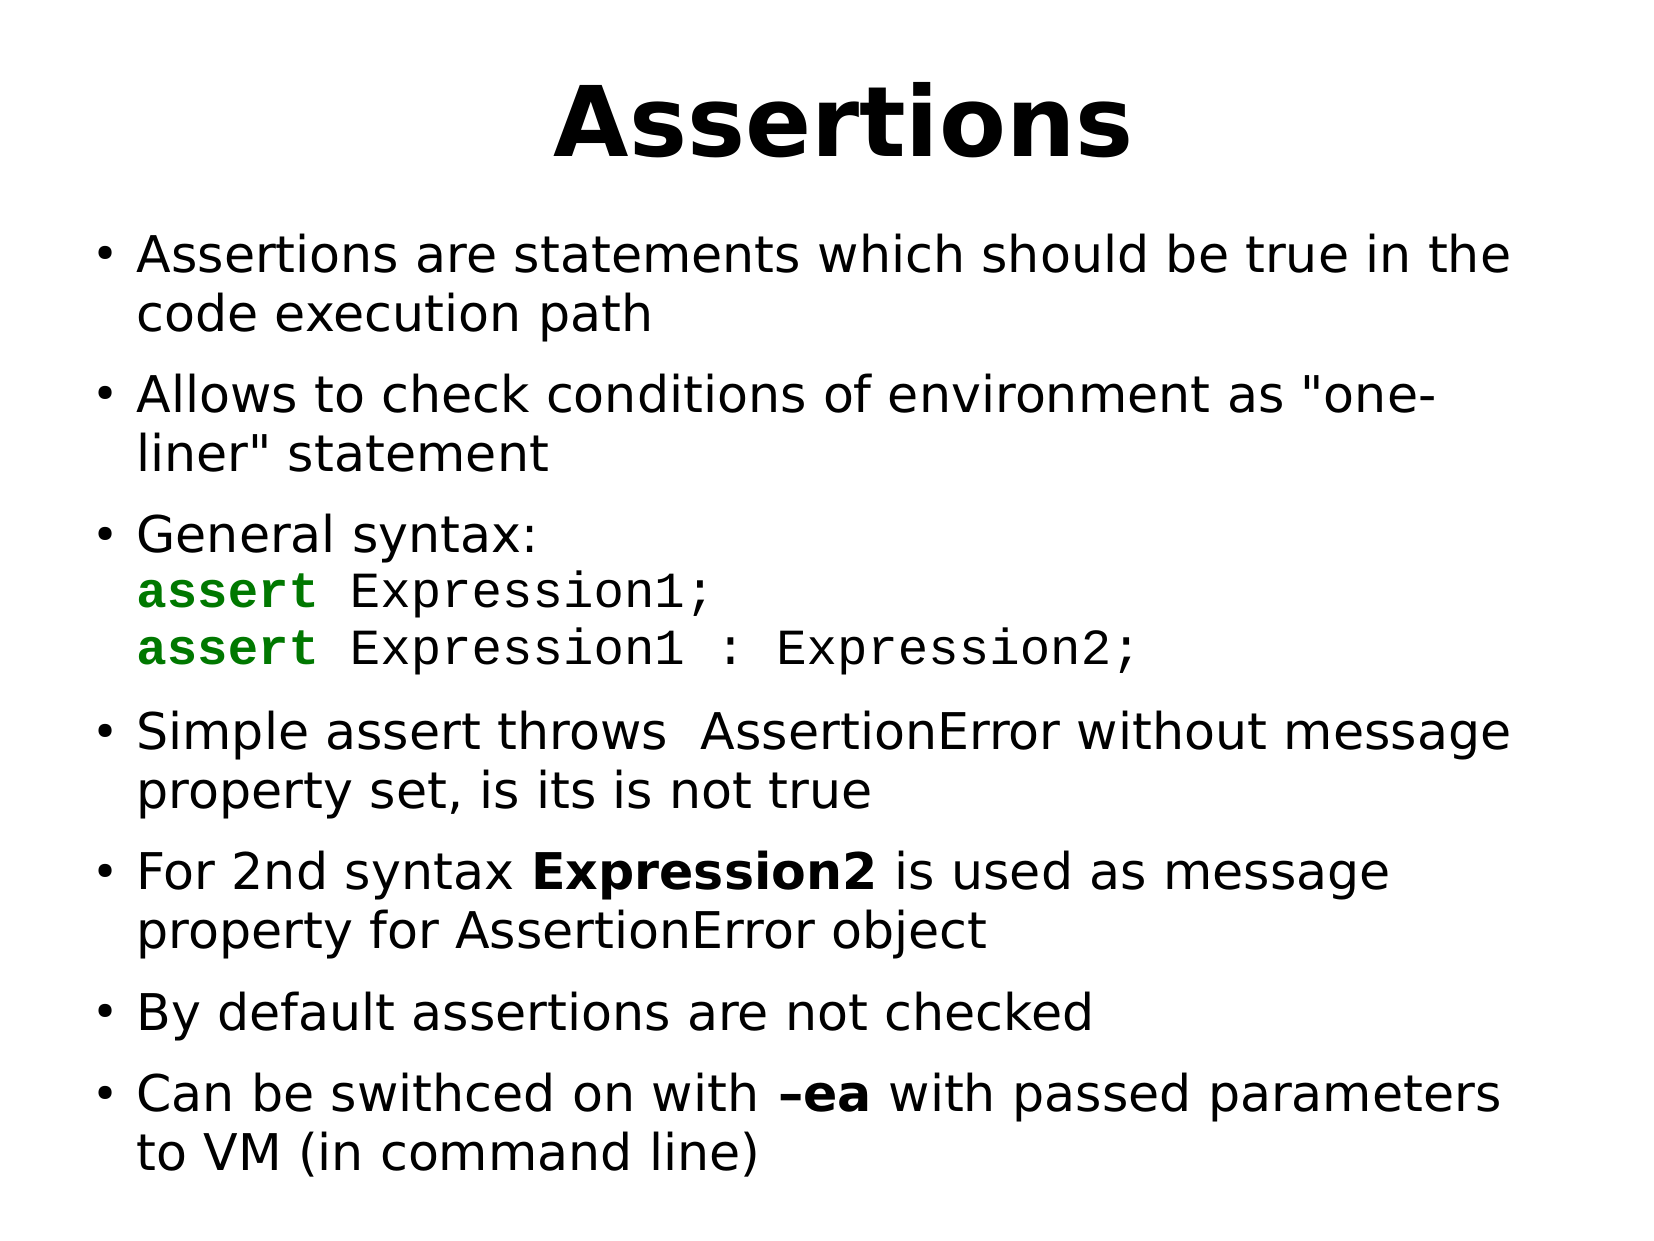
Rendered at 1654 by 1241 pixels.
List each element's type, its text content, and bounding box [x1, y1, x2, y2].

list Assertions are statements which should be true in the code execution path Allows to check conditions of environment as "one-liner" statement General syntax: assert Expression1; assert Expression1 : Expression2; Simple assert throws AssertionError without message property set, is its is not true For 2nd syntax Expression2 is used as message property for AssertionError object By default assertions are not checked Can be swithced on with –ea with passed parameters to VM (in command line) [82, 225, 1538, 1186]
title Assertions [82, 49, 1571, 196]
